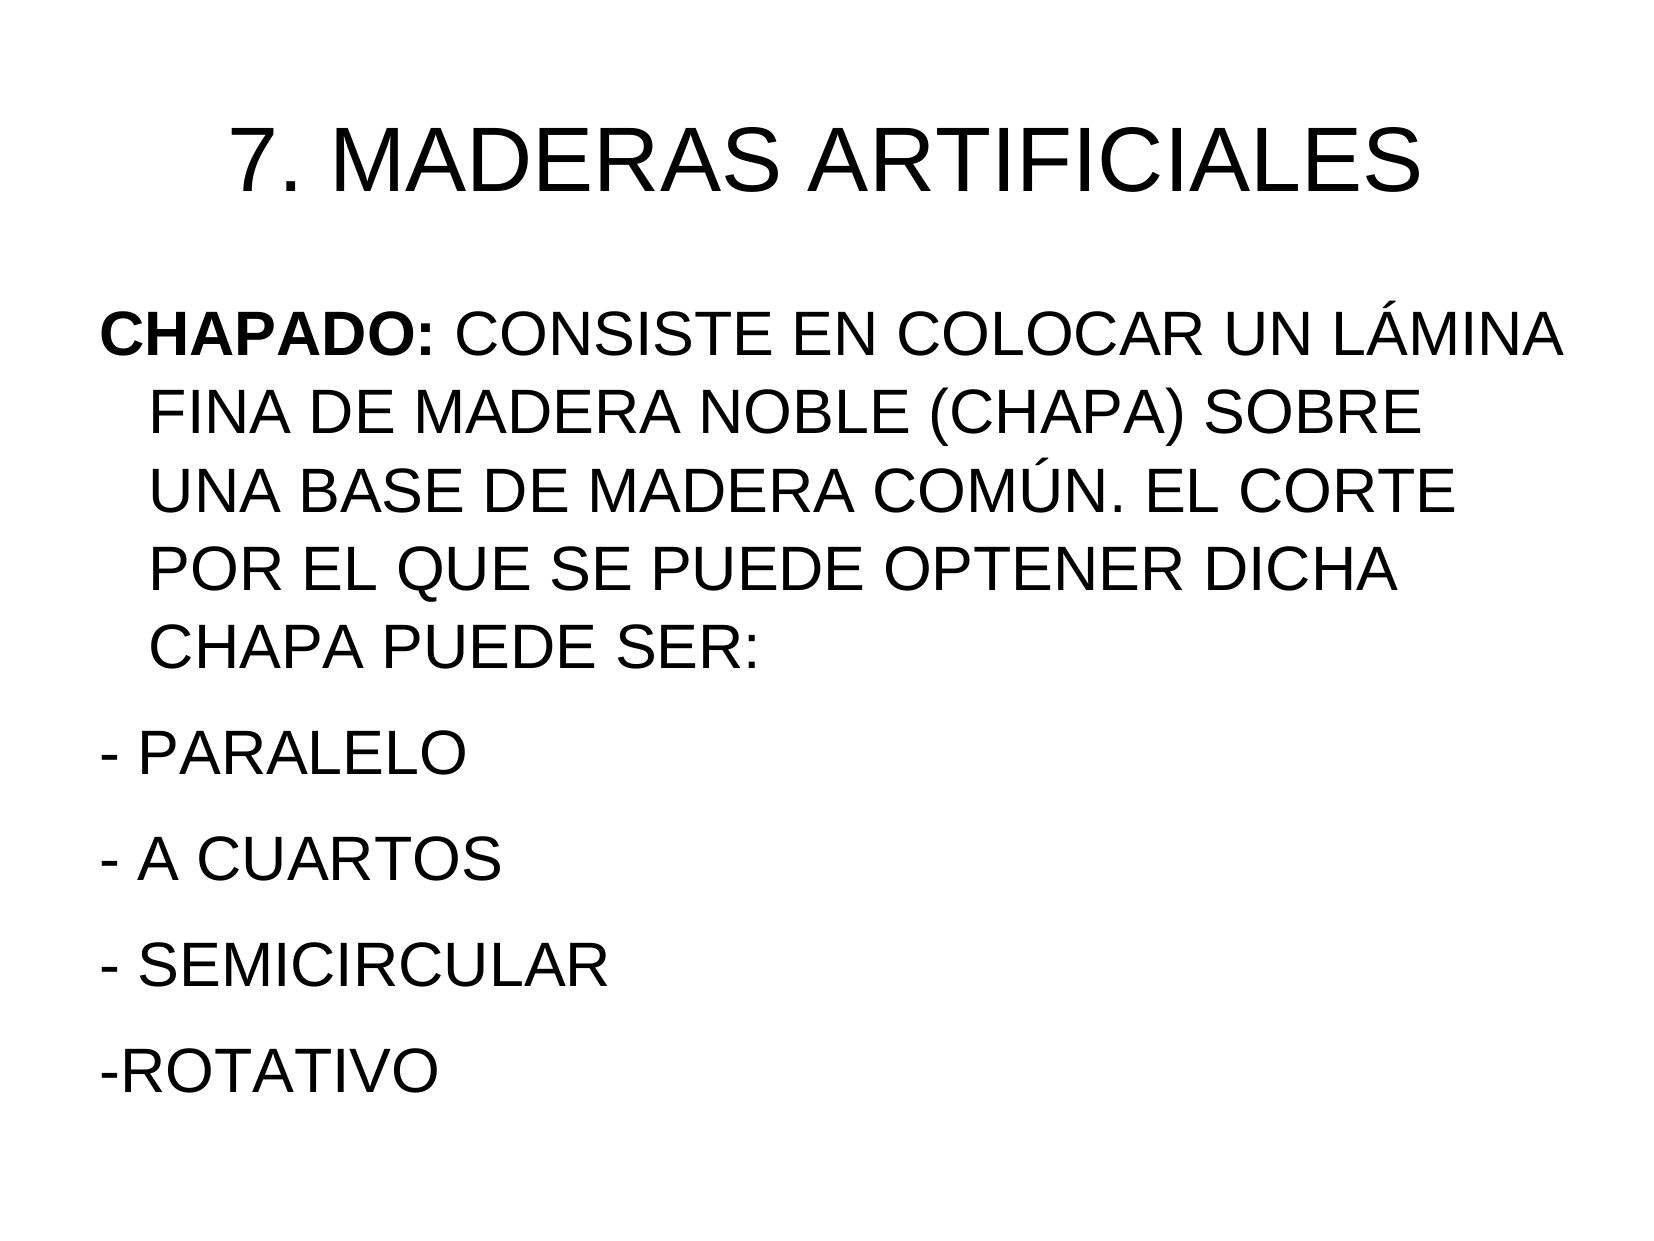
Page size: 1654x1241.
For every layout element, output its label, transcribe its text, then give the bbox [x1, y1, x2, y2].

title 7. MADERAS ARTIFICIALES [82, 56, 1571, 249]
list CHAPADO: CONSISTE EN COLOCAR UN LÁMINA FINA DE MADERA NOBLE (CHAPA) SOBRE UNA BASE DE MADERA COMÚN. EL CORTE POR EL QUE SE PUEDE OPTENER DICHA CHAPA PUEDE SER: - PARALELO - A CUARTOS - SEMICIRCULAR -ROTATIVO [82, 290, 1571, 1109]
